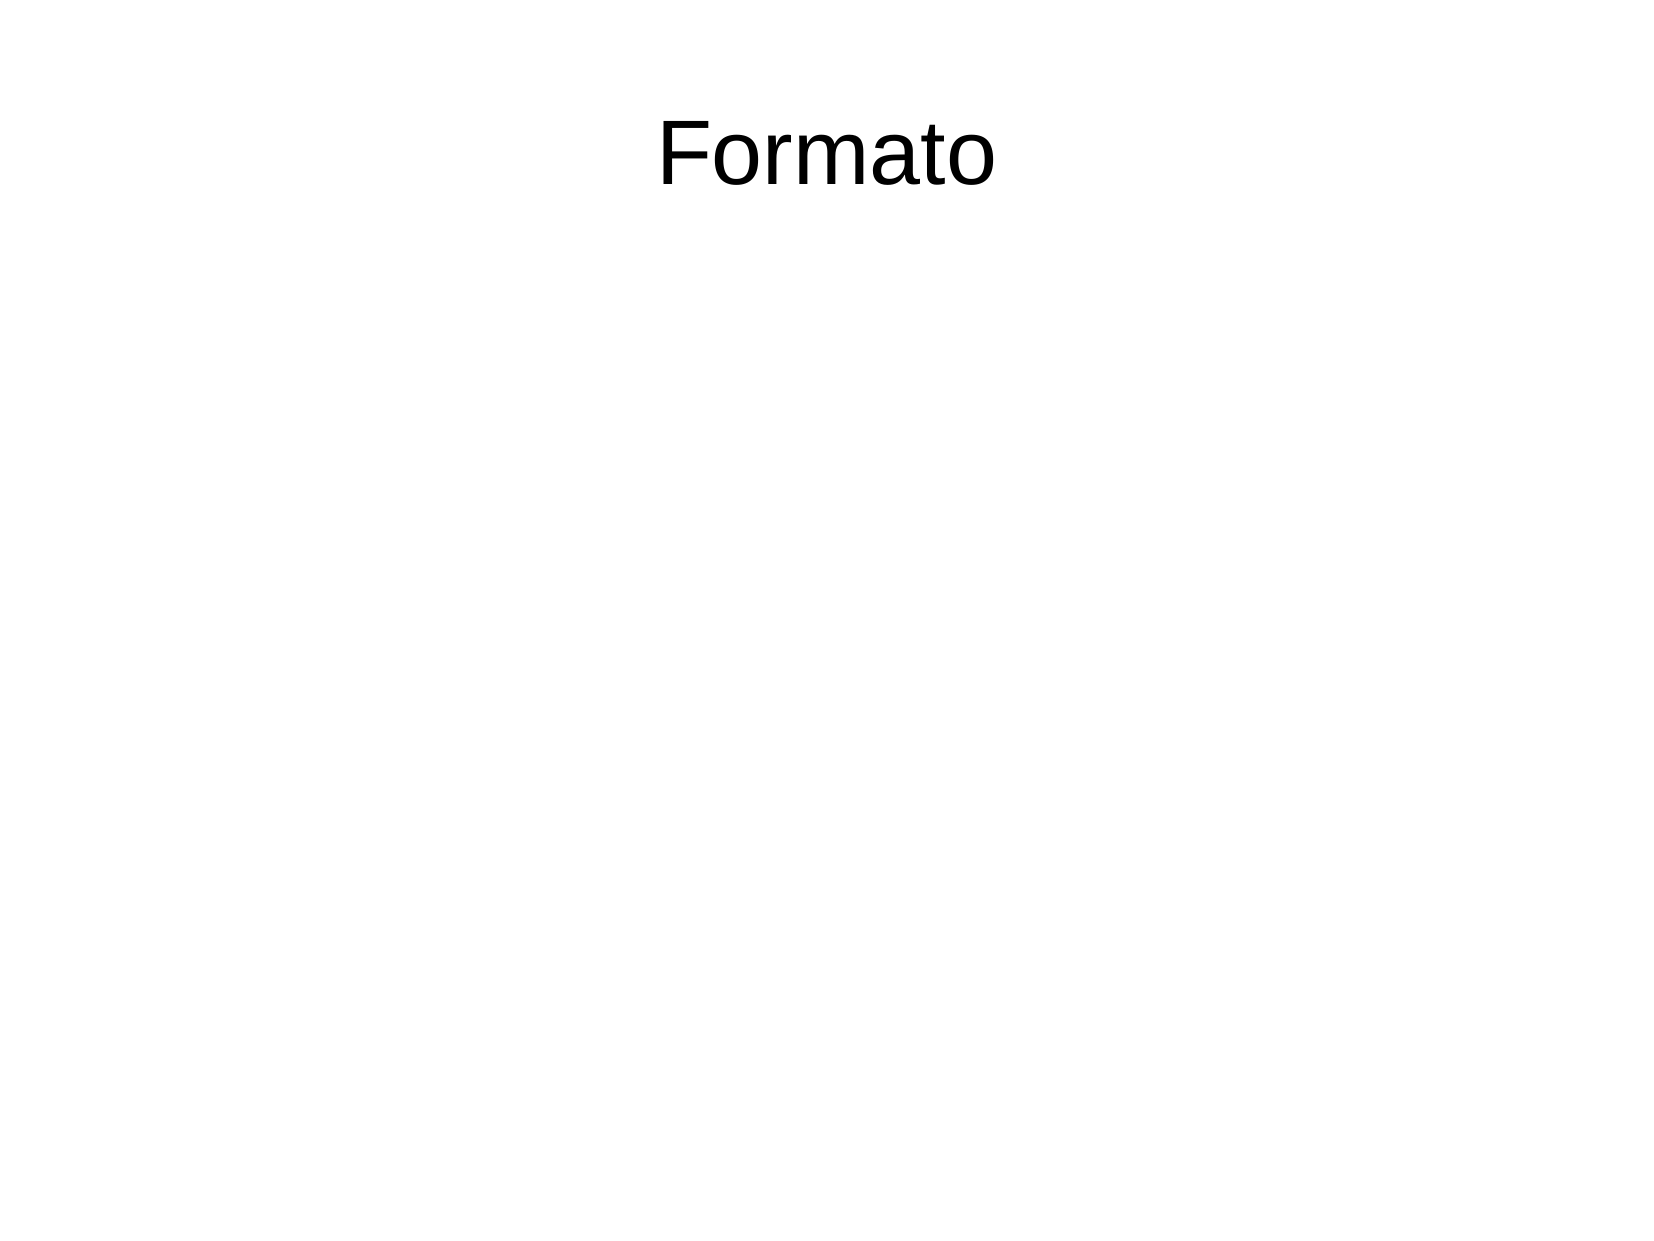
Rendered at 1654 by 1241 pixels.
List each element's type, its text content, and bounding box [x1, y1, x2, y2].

title Formato [82, 56, 1571, 250]
